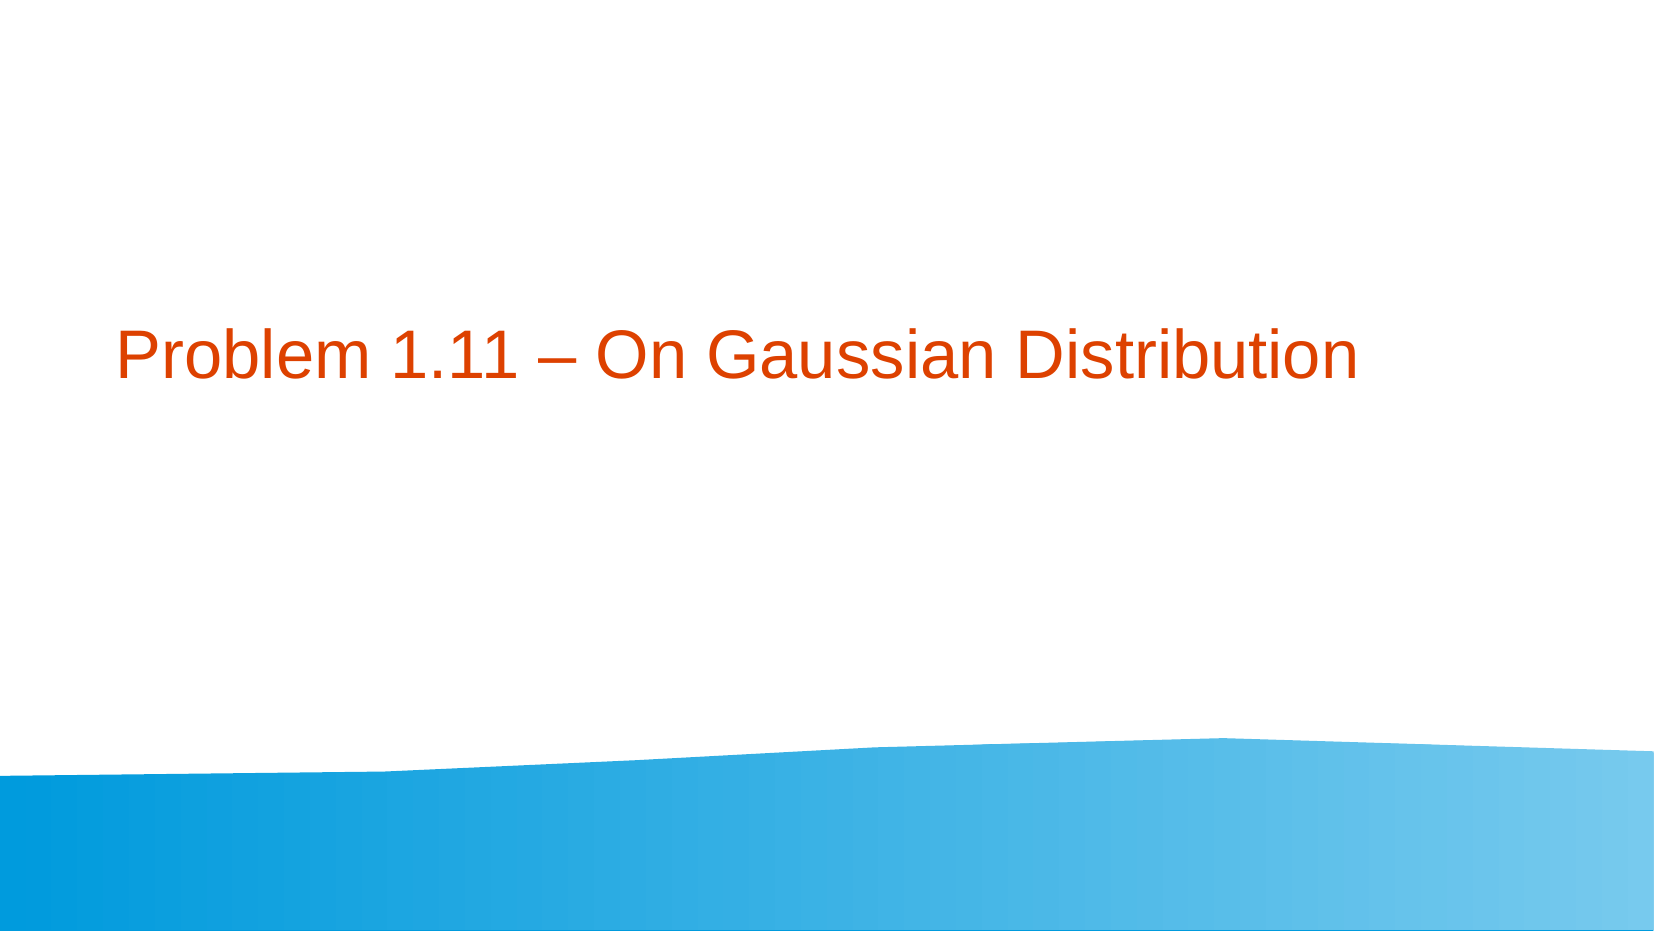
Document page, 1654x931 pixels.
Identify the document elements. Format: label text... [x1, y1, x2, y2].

title Problem 1.11 – On Gaussian Distribution [0, 265, 1477, 443]
